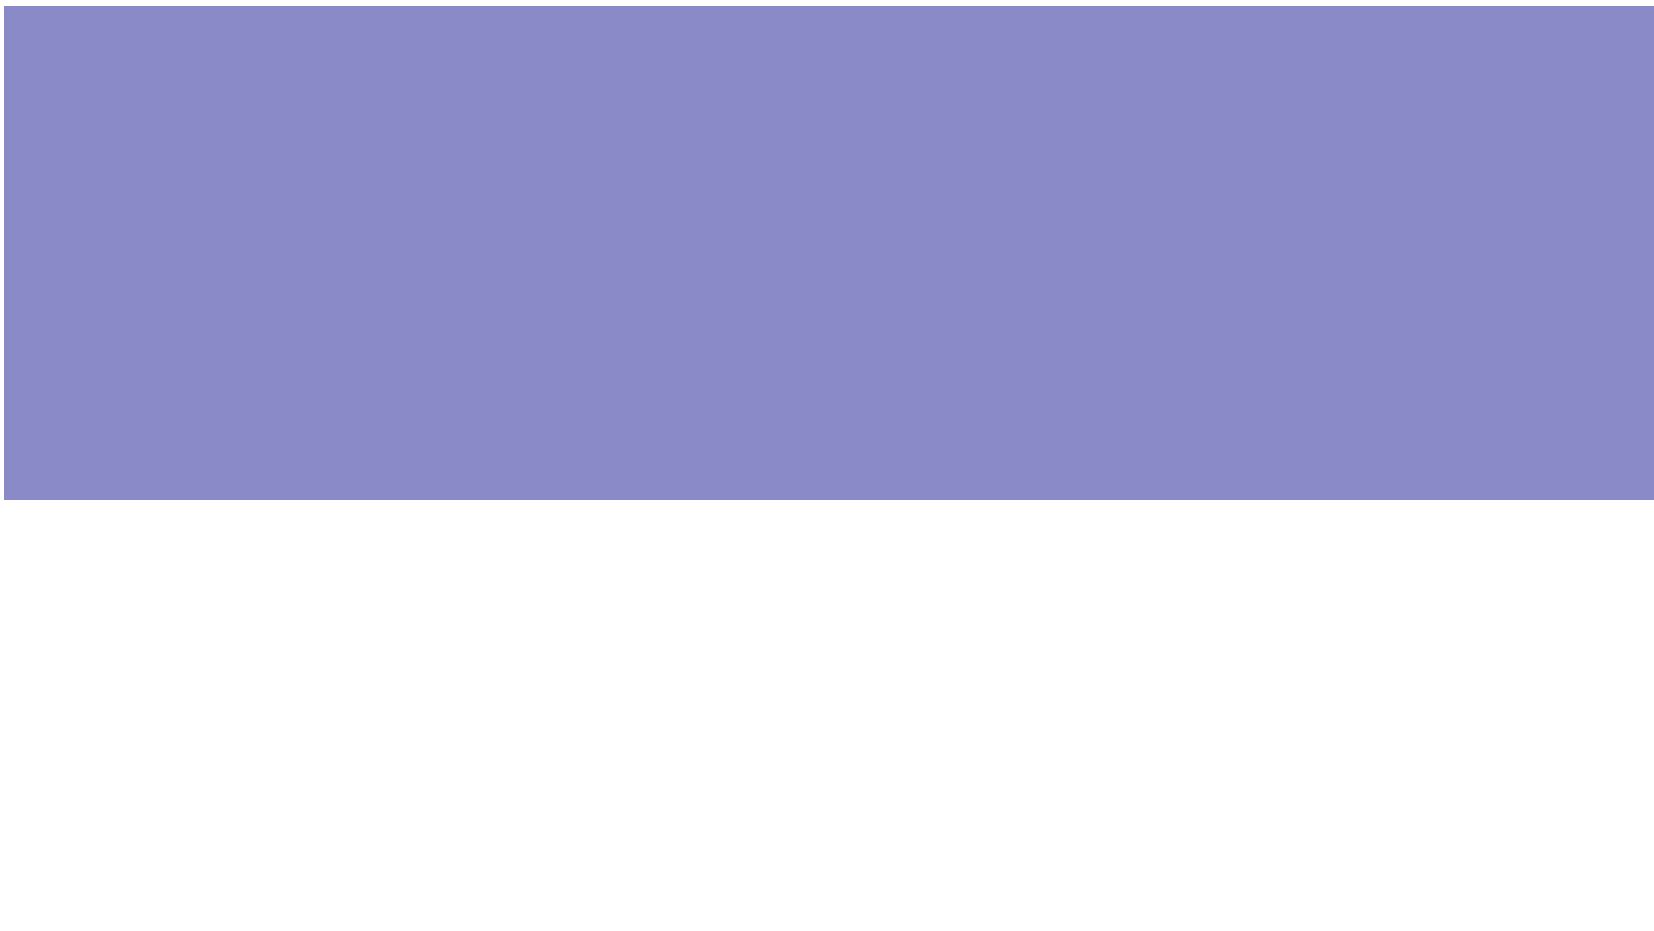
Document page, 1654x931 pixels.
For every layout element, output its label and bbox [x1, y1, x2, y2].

text_box [3, 5, 1654, 501]
